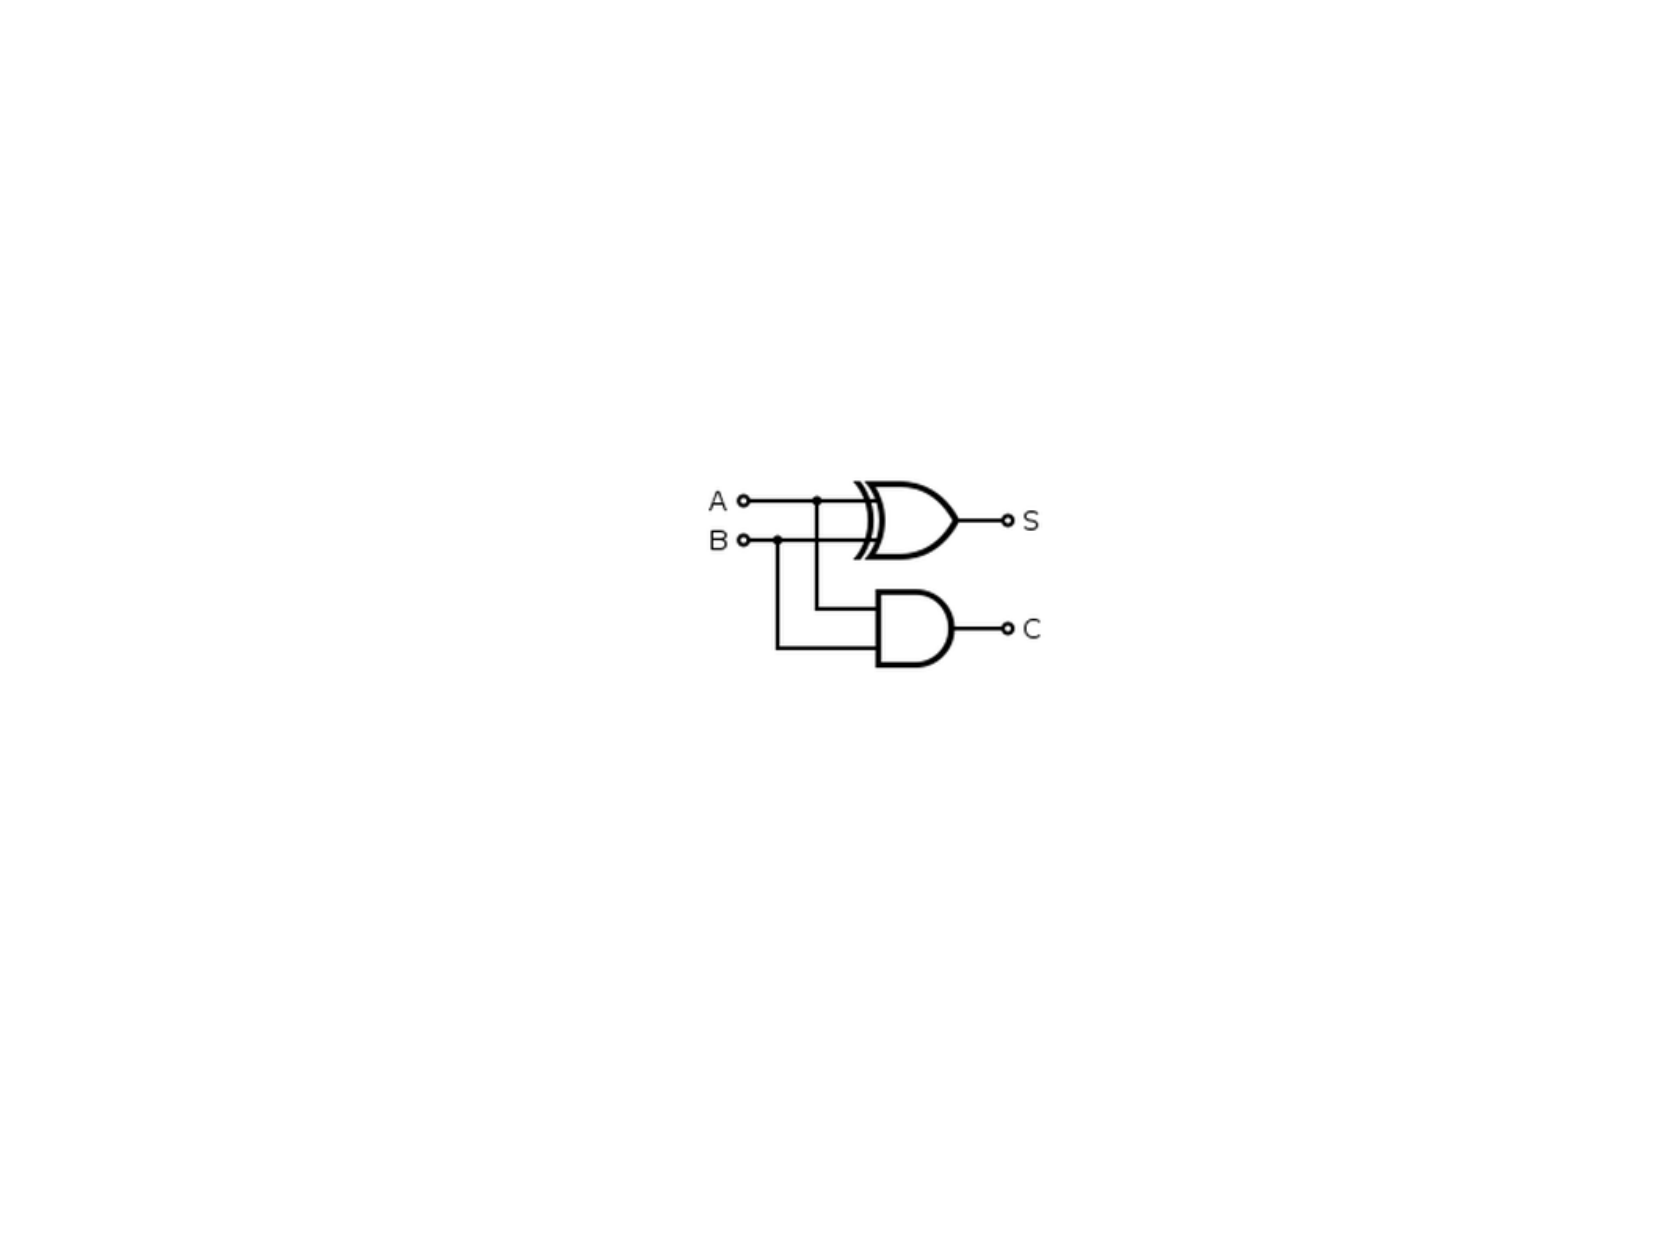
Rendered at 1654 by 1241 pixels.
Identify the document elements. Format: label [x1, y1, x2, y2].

picture [698, 476, 1052, 674]
